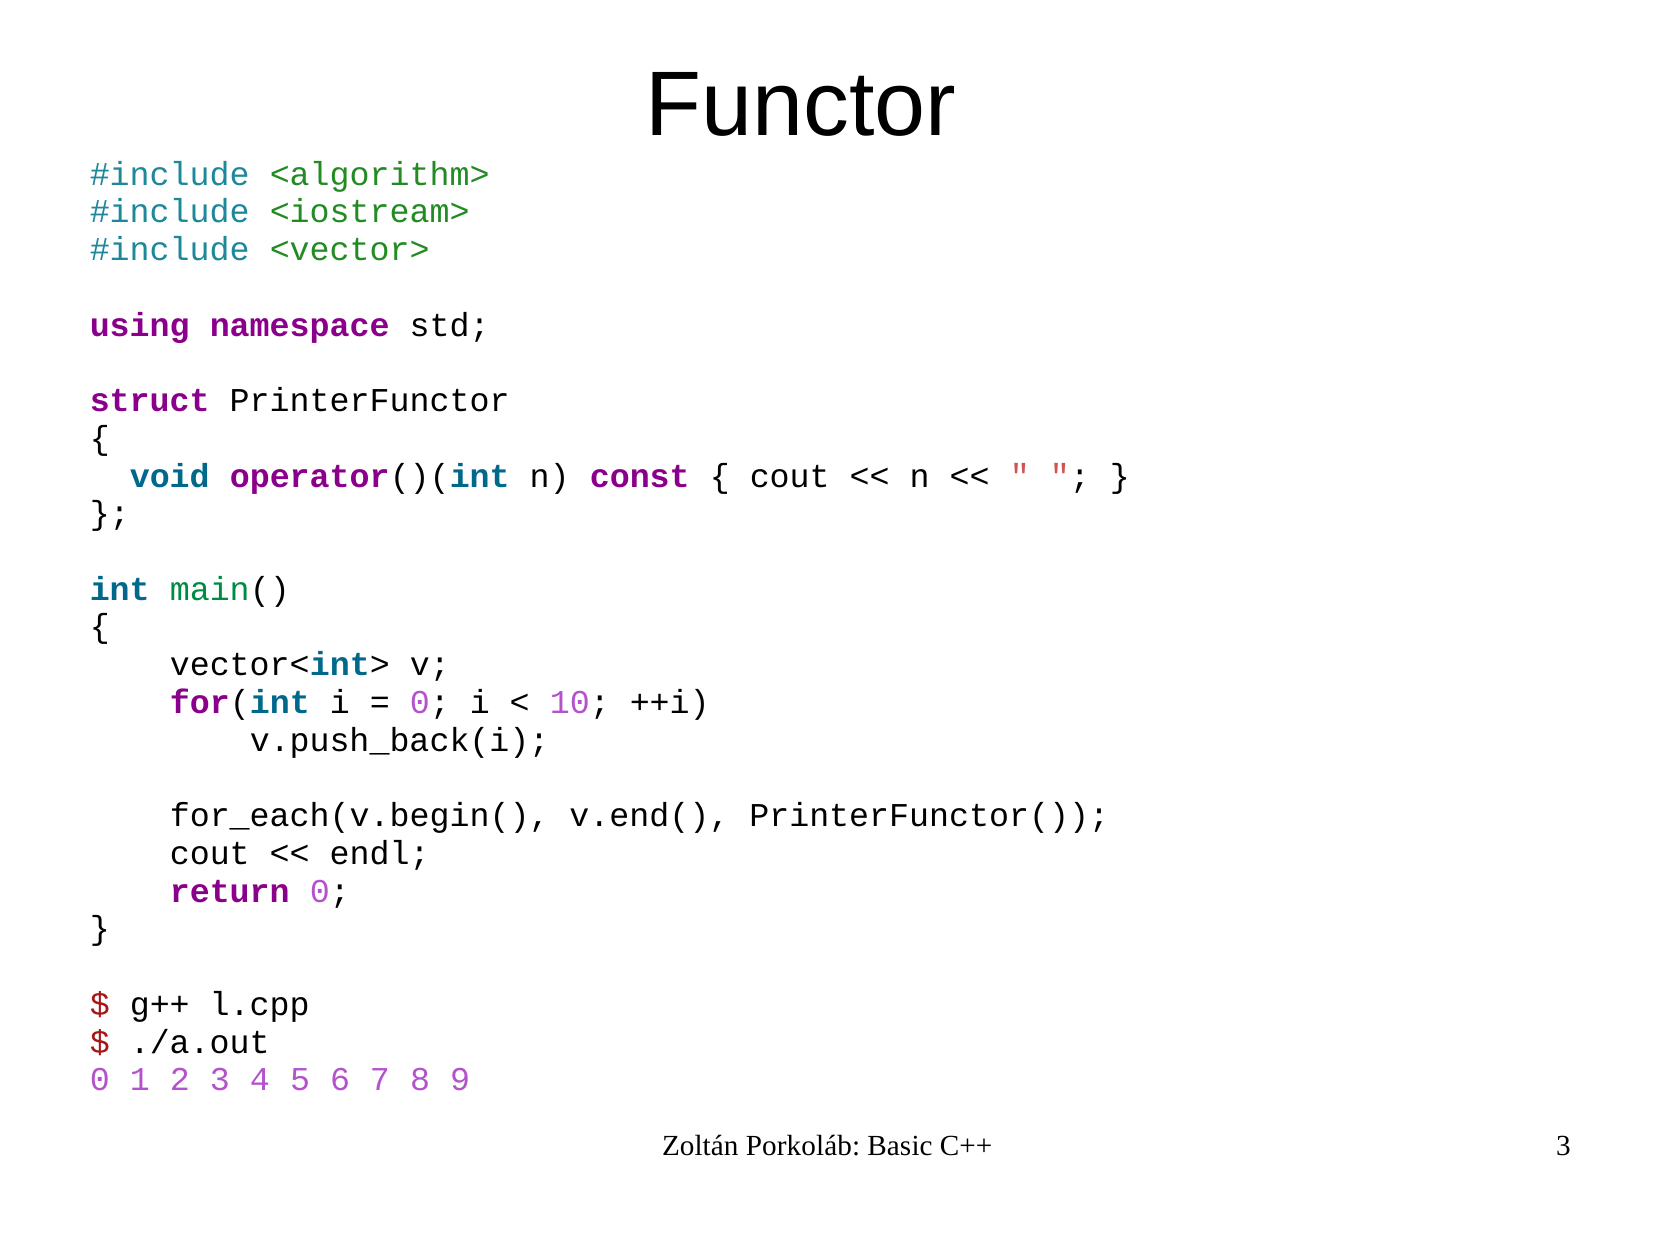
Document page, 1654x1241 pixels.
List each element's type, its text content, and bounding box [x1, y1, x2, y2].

title Functor [56, 0, 1546, 208]
text_box #include <algorithm> #include <iostream> #include <vector> using namespace std; struct PrinterFunctor { void operator()(int n) const { cout << n << " "; } }; int main() { vector<int> v; for(int i = 0; i < 10; ++i) v.push_back(i); for_each(v.begin(), v.end(), PrinterFunctor()); cout << endl; return 0; } $ g++ l.cpp $ ./a.out 0 1 2 3 4 5 6 7 8 9 [75, 150, 1654, 1241]
